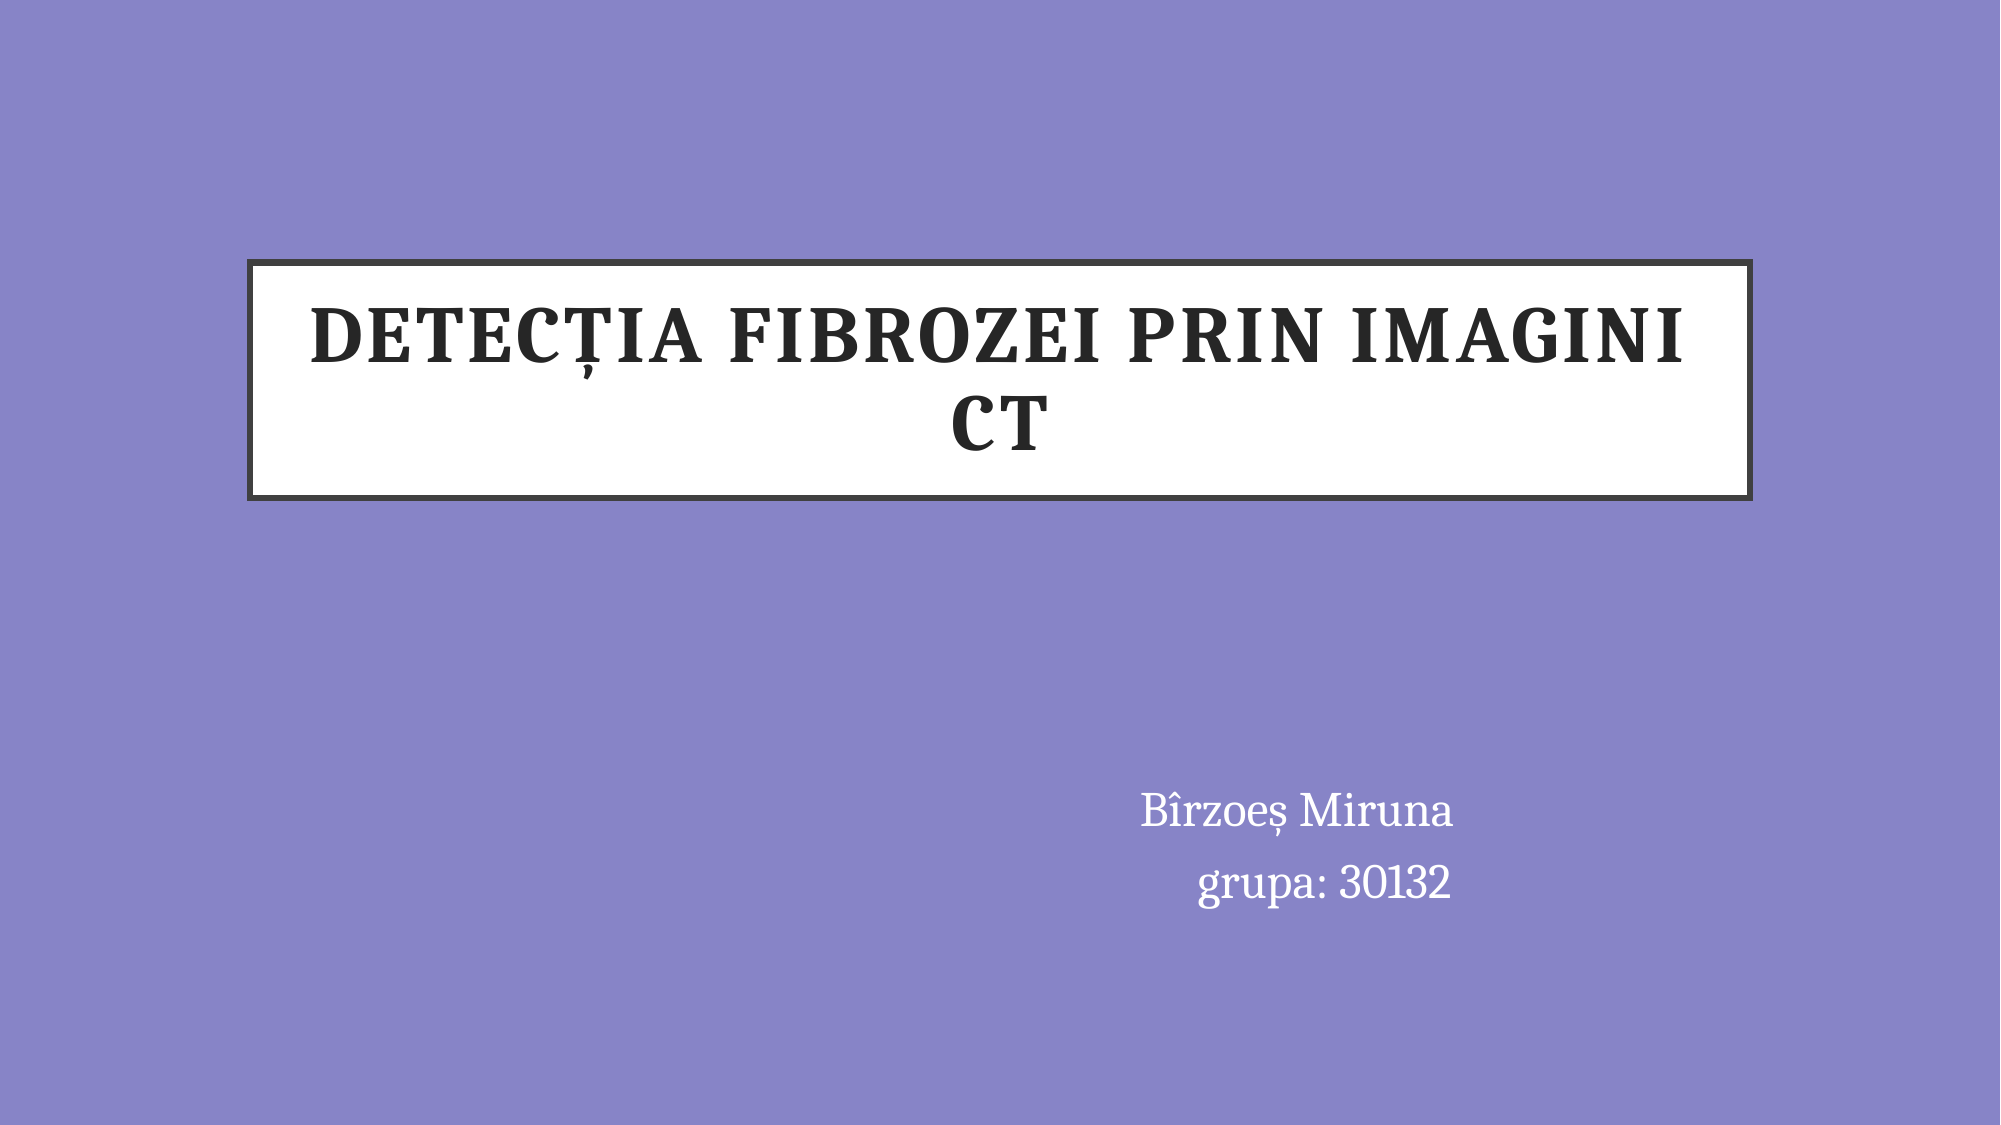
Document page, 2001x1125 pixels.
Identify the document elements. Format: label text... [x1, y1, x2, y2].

title Detecția fibrozei prin imagini CT [249, 262, 1750, 498]
subtitle Bîrzoeș Miruna grupa: 30132 [442, 713, 1558, 918]
